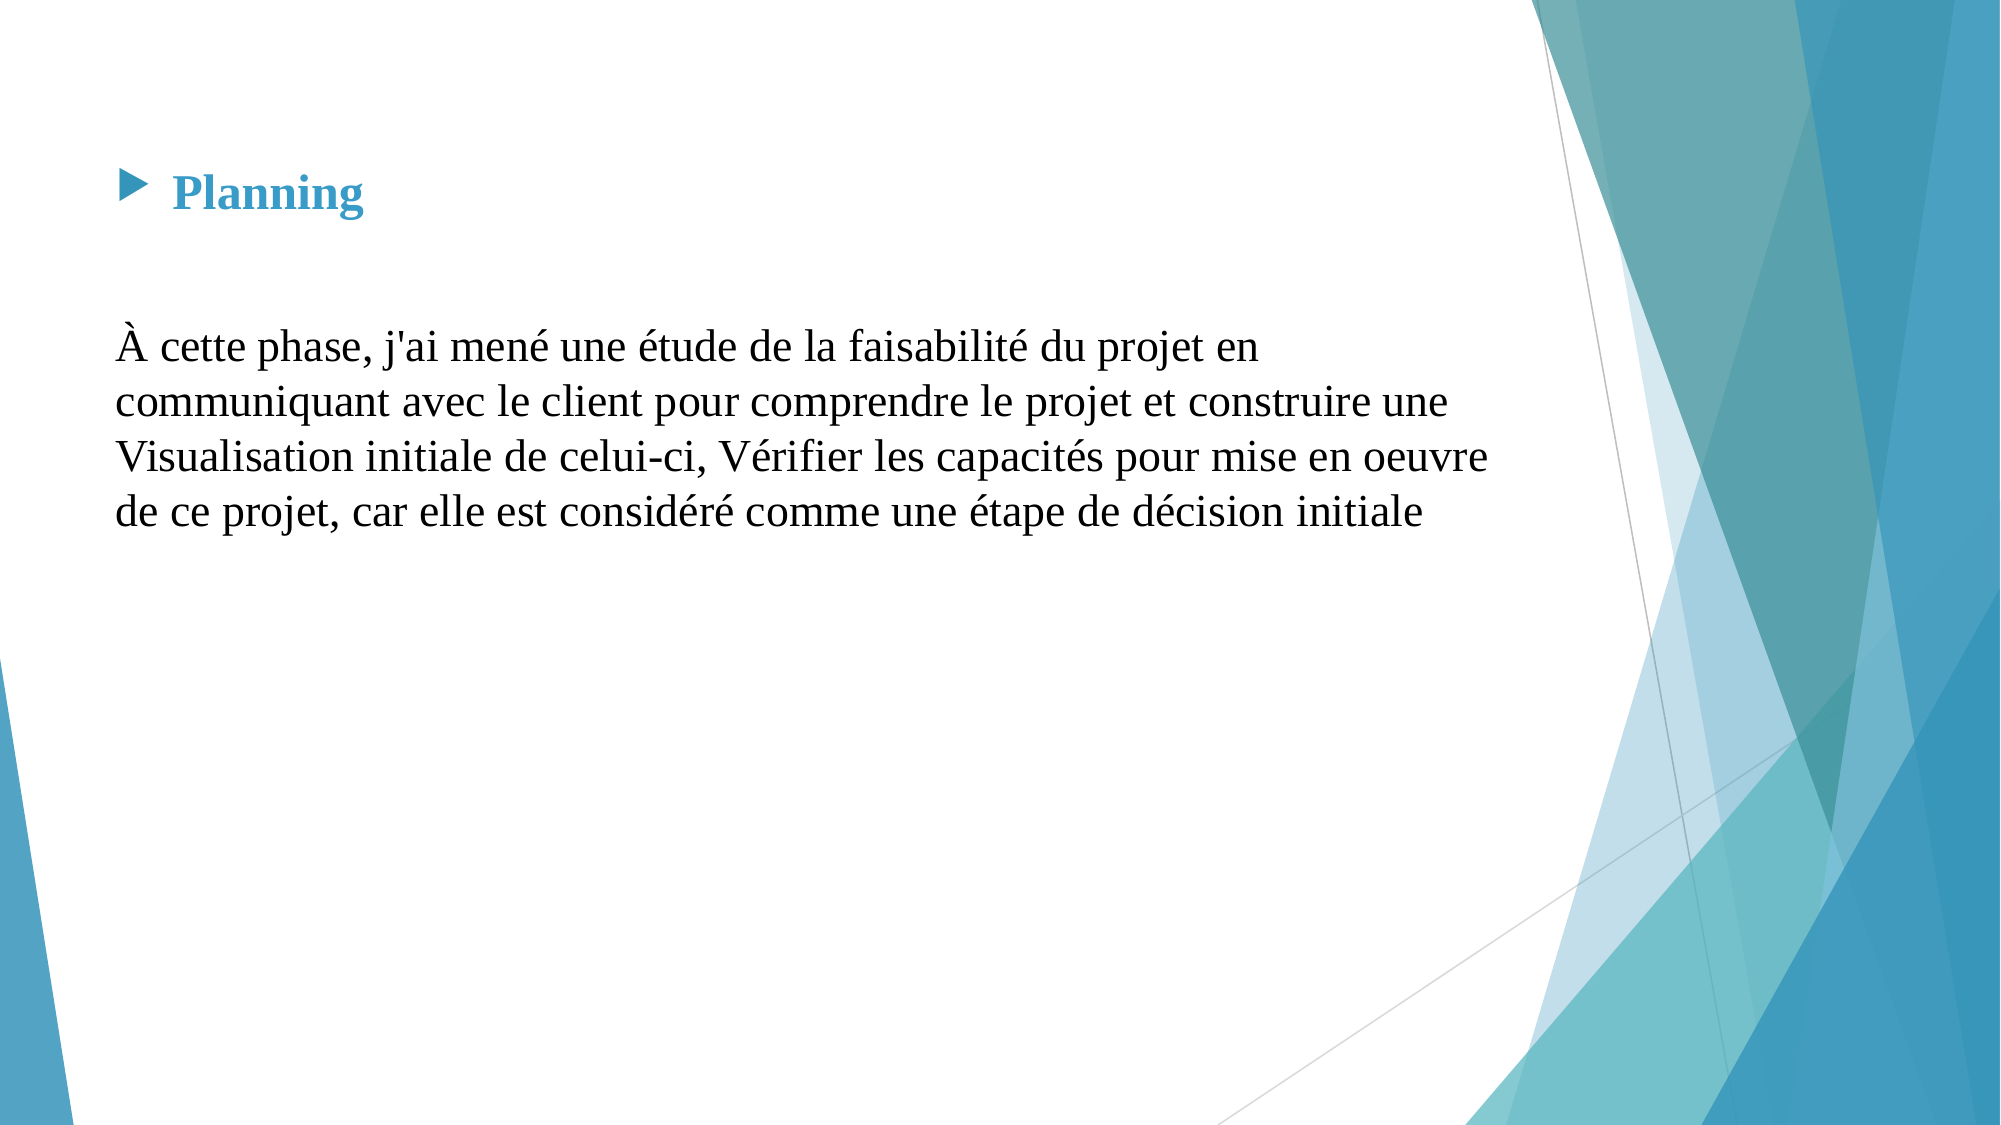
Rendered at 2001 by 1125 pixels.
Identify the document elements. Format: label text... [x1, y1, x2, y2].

list Planning À cette phase, j'ai mené une étude de la faisabilité du projet en communiquant avec le client pour comprendre le projet et construire une Visualisation initiale de celui-ci, Vérifier les capacités pour mise en oeuvre de ce projet, car elle est considéré comme une étape de décision initiale [100, 152, 1512, 789]
